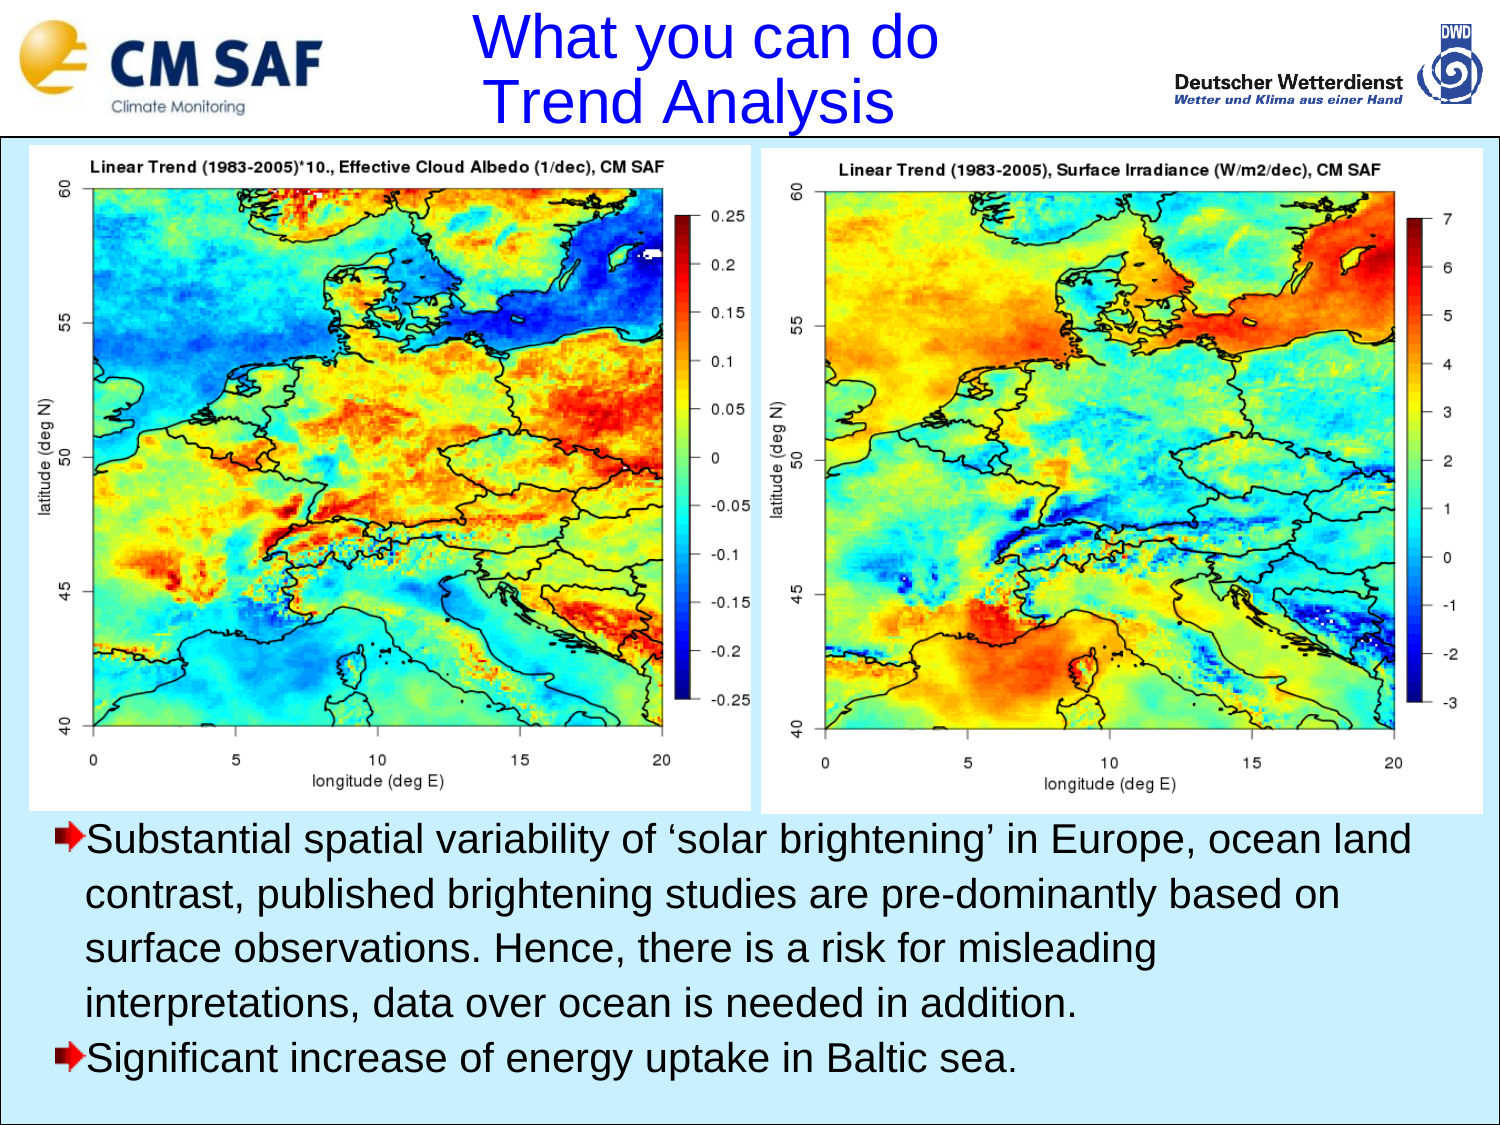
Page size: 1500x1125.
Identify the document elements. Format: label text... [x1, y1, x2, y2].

picture [55, 1041, 86, 1072]
picture [29, 145, 751, 811]
picture [761, 148, 1483, 814]
picture [17, 19, 100, 117]
picture [1262, 24, 1483, 104]
picture [55, 821, 86, 852]
text_box Substantial spatial variability of ‘solar brightening’ in Europe, ocean land contrast, published brightening studies are pre-dominantly based on surface observations. Hence, there is a risk for misleading interpretations, data over ocean is needed in addition. Significant increase of energy uptake in Baltic sea. [41, 798, 1447, 1125]
text_box What you can do Trend Analysis [100, 7, 1262, 136]
